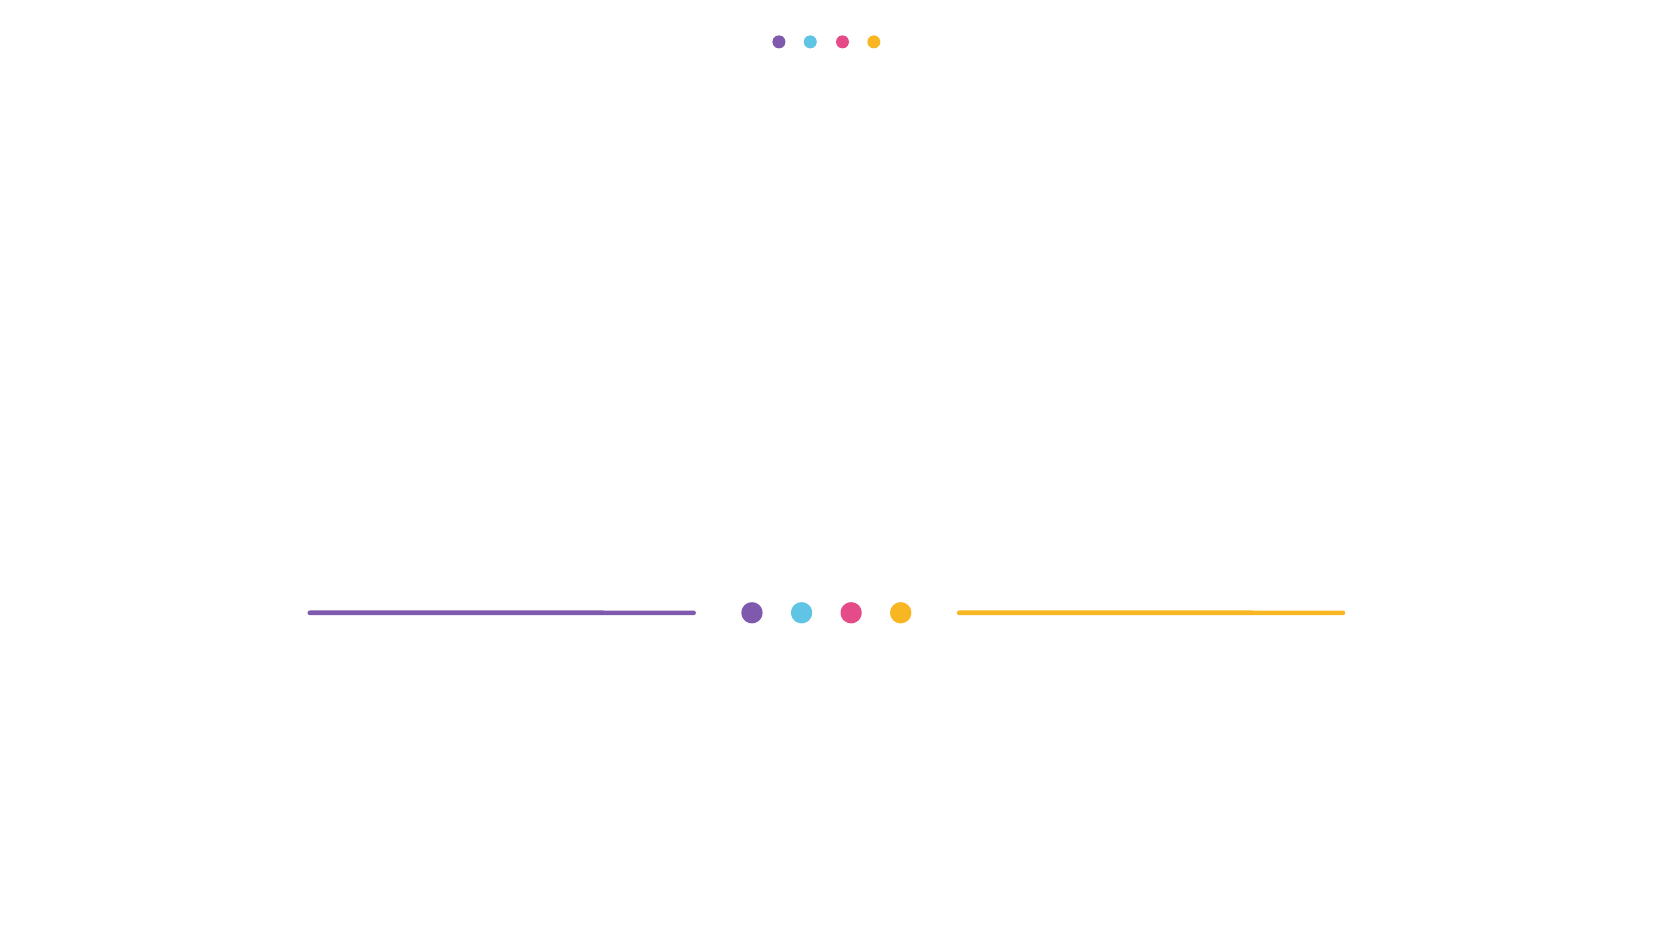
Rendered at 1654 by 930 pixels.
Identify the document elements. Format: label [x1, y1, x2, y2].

text_box [840, 602, 862, 624]
text_box [790, 602, 813, 624]
text_box [890, 602, 912, 624]
text_box [741, 602, 763, 624]
